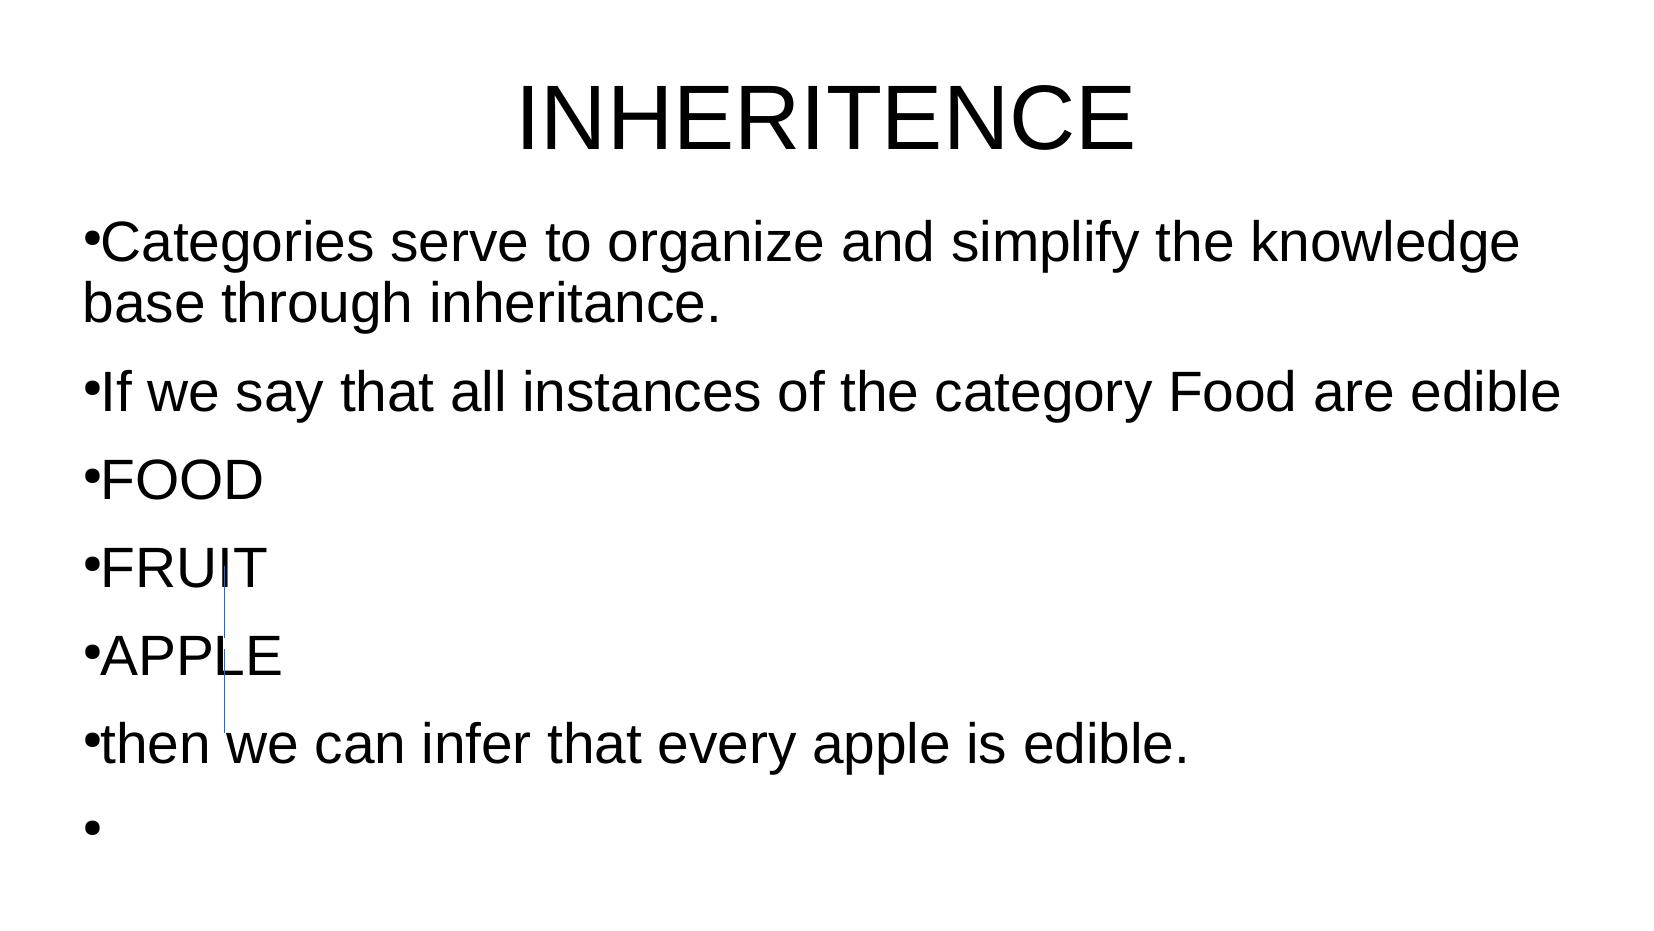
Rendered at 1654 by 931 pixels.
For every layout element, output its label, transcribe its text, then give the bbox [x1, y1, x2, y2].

list Categories serve to organize and simplify the knowledge base through inheritance. If we say that all instances of the category Food are edible FOOD FRUIT APPLE then we can infer that every apple is edible. [82, 212, 1571, 839]
title INHERITENCE [82, 35, 1571, 191]
